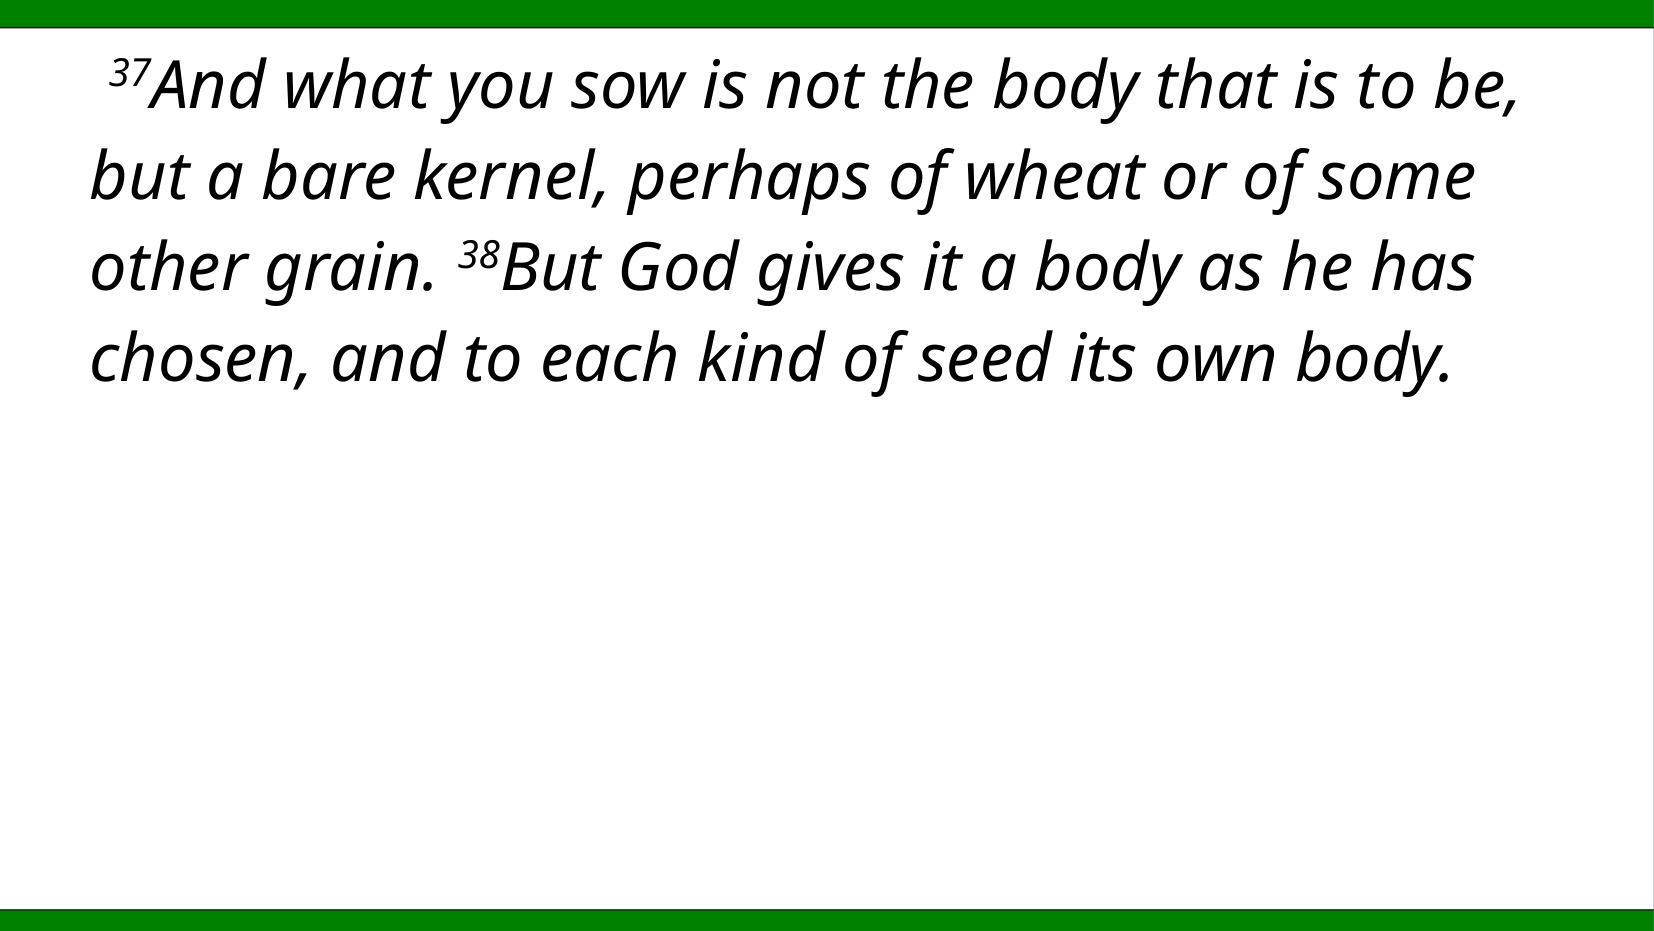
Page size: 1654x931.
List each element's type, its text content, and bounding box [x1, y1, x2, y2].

text_box 37And what you sow is not the body that is to be, but a bare kernel, perhaps of wheat or of some other grain. 38But God gives it a body as he has chosen, and to each kind of seed its own body. [75, 30, 1576, 400]
picture [0, 0, 1654, 931]
